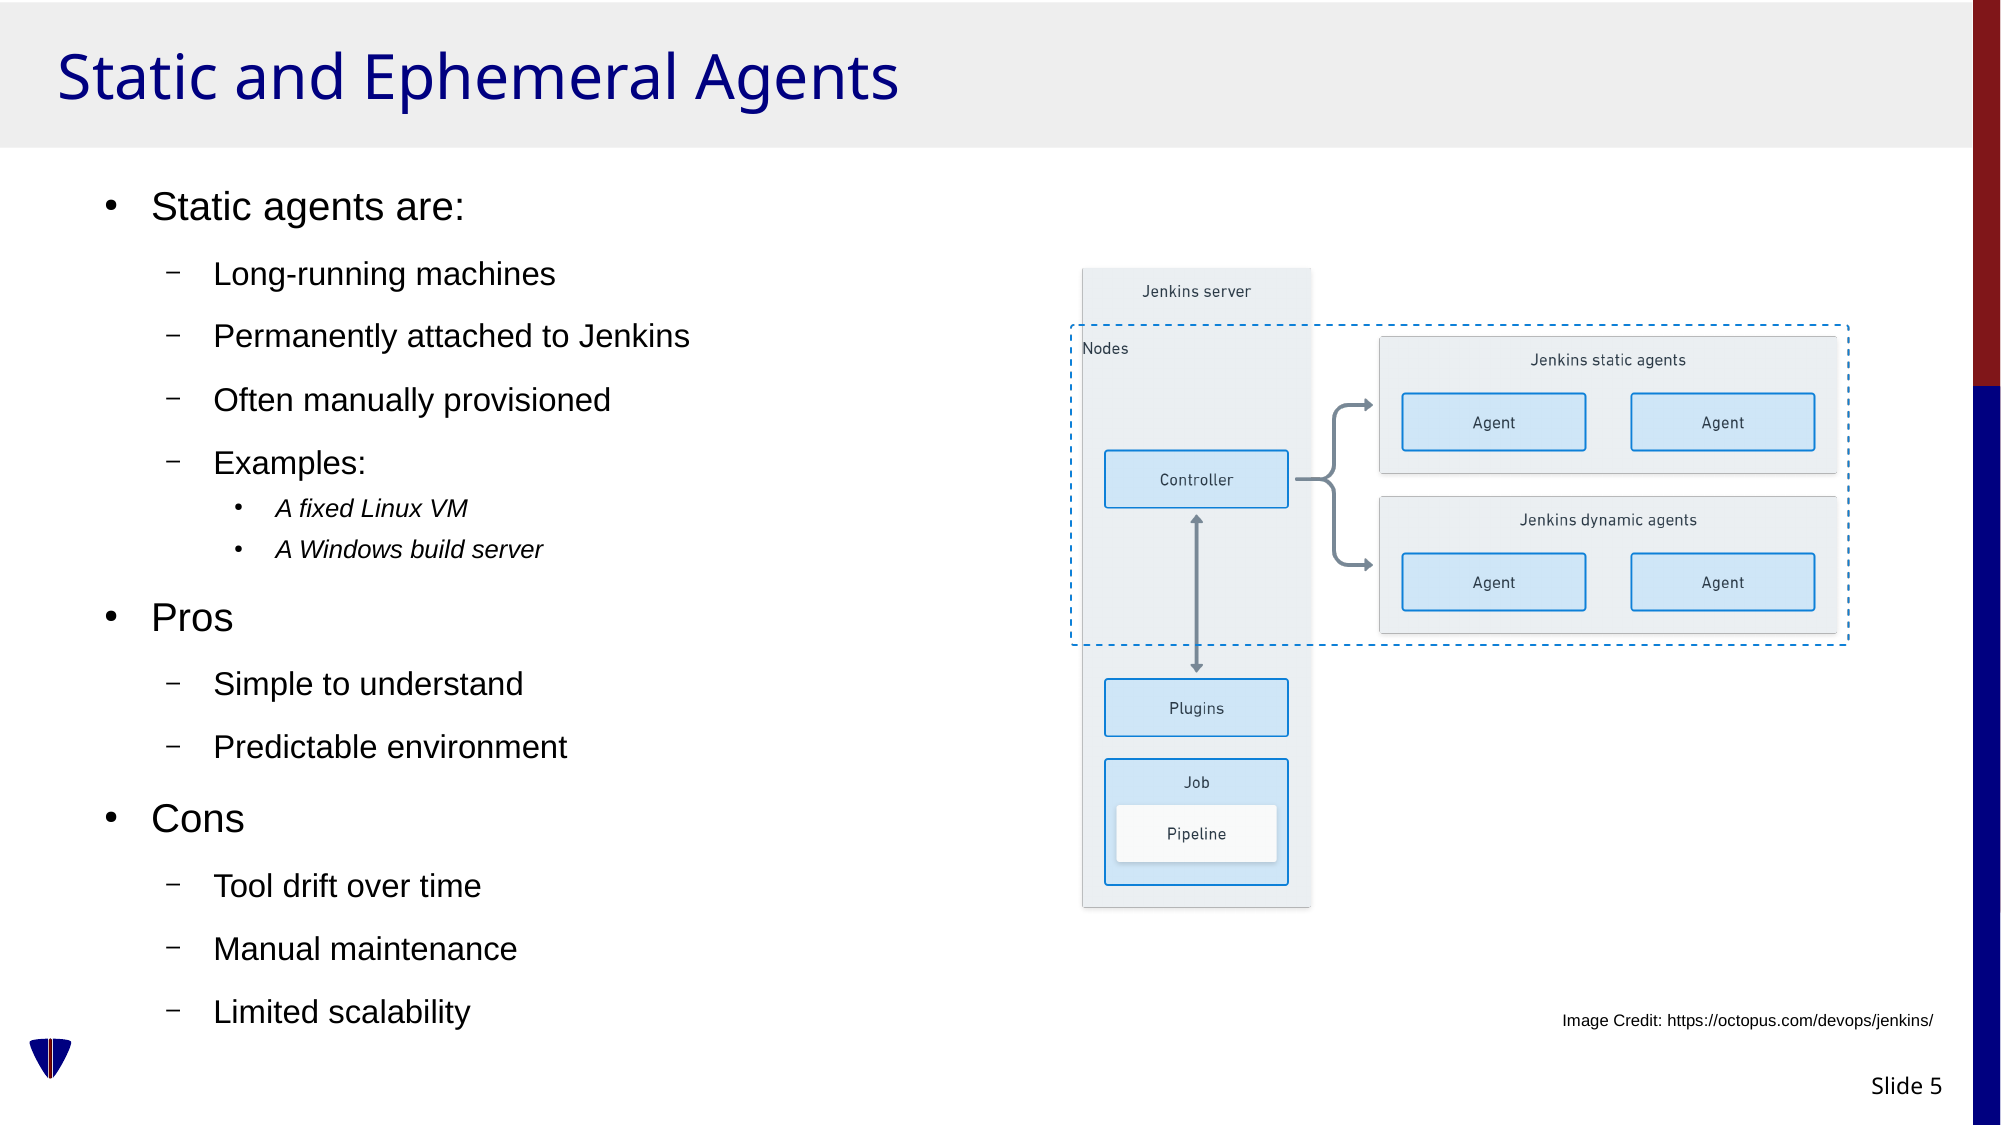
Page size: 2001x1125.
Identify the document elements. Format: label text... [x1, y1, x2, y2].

text_box Image Credit: https://octopus.com/devops/jenkins/ [1269, 1003, 1949, 1063]
title Static and Ephemeral Agents [0, 2, 1973, 148]
list Static agents are: Long-running machines Permanently attached to Jenkins Often manually provisioned Examples: A fixed Linux VM A Windows build server Pros Simple to understand Predictable environment Cons Tool drift over time Manual maintenance Limited scalability [88, 177, 1004, 1034]
picture [1062, 259, 1857, 916]
